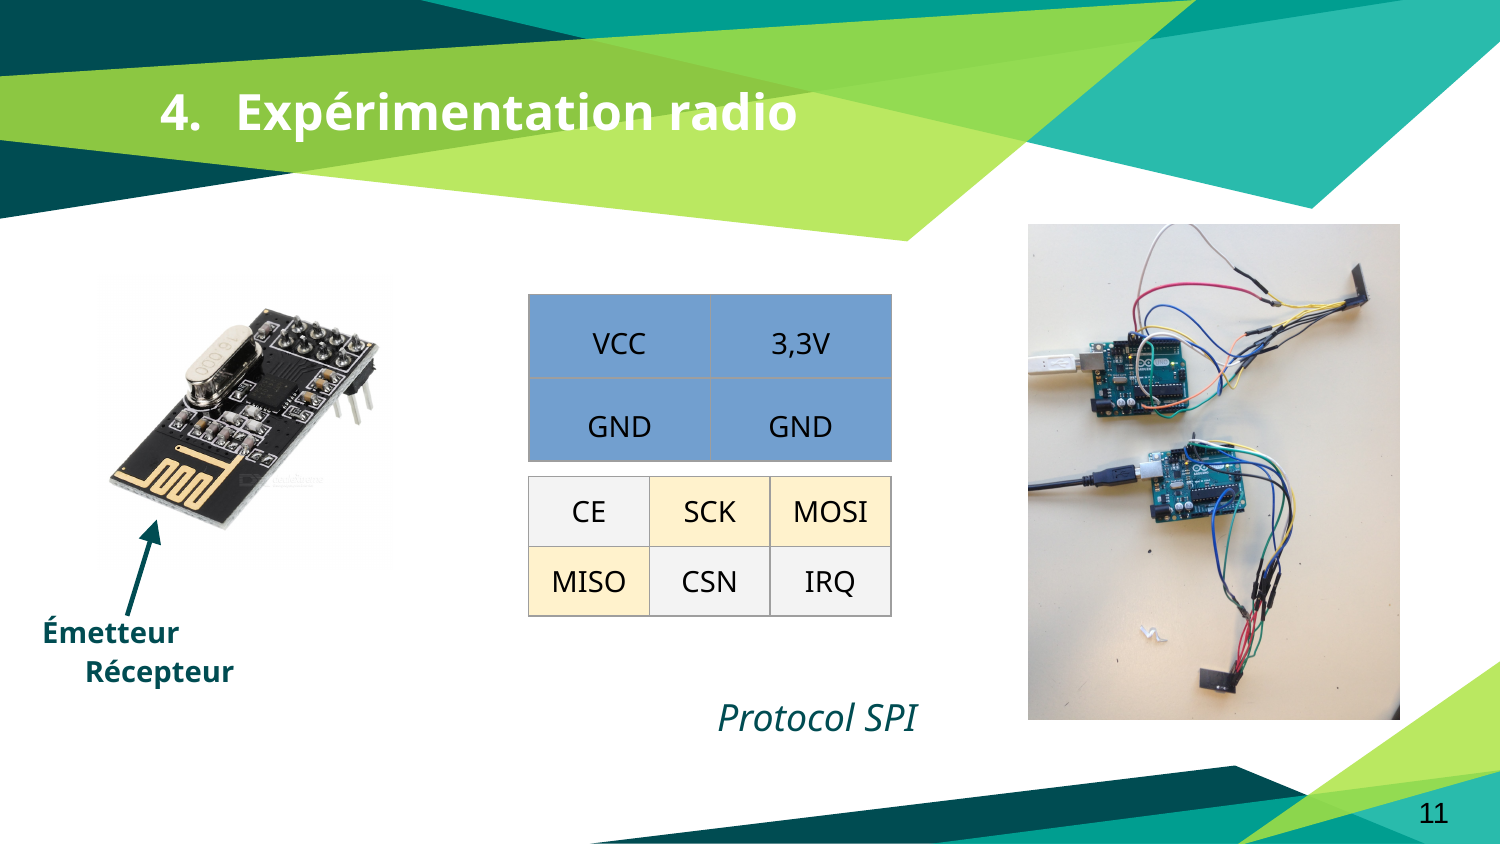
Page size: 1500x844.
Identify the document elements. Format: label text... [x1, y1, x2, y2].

table_header SCK [650, 477, 769, 546]
table_header VCC [530, 295, 710, 377]
slide_number <number> [1403, 779, 1494, 844]
text_box Récepteur [63, 637, 256, 735]
picture [1028, 224, 1400, 720]
text_box Émetteur [23, 599, 199, 696]
picture [97, 274, 393, 570]
table_cell IRQ [771, 547, 890, 615]
title 4. Expérimentation radio [145, 65, 1355, 206]
table_header MOSI [771, 477, 890, 546]
table_cell GND [530, 379, 710, 460]
table_cell GND [711, 379, 891, 460]
table_cell MISO [529, 547, 649, 615]
table_header 3,3V [711, 295, 891, 377]
table_header CE [529, 477, 649, 546]
table_cell CSN [650, 547, 769, 615]
text_box Protocol SPI [457, 679, 932, 782]
